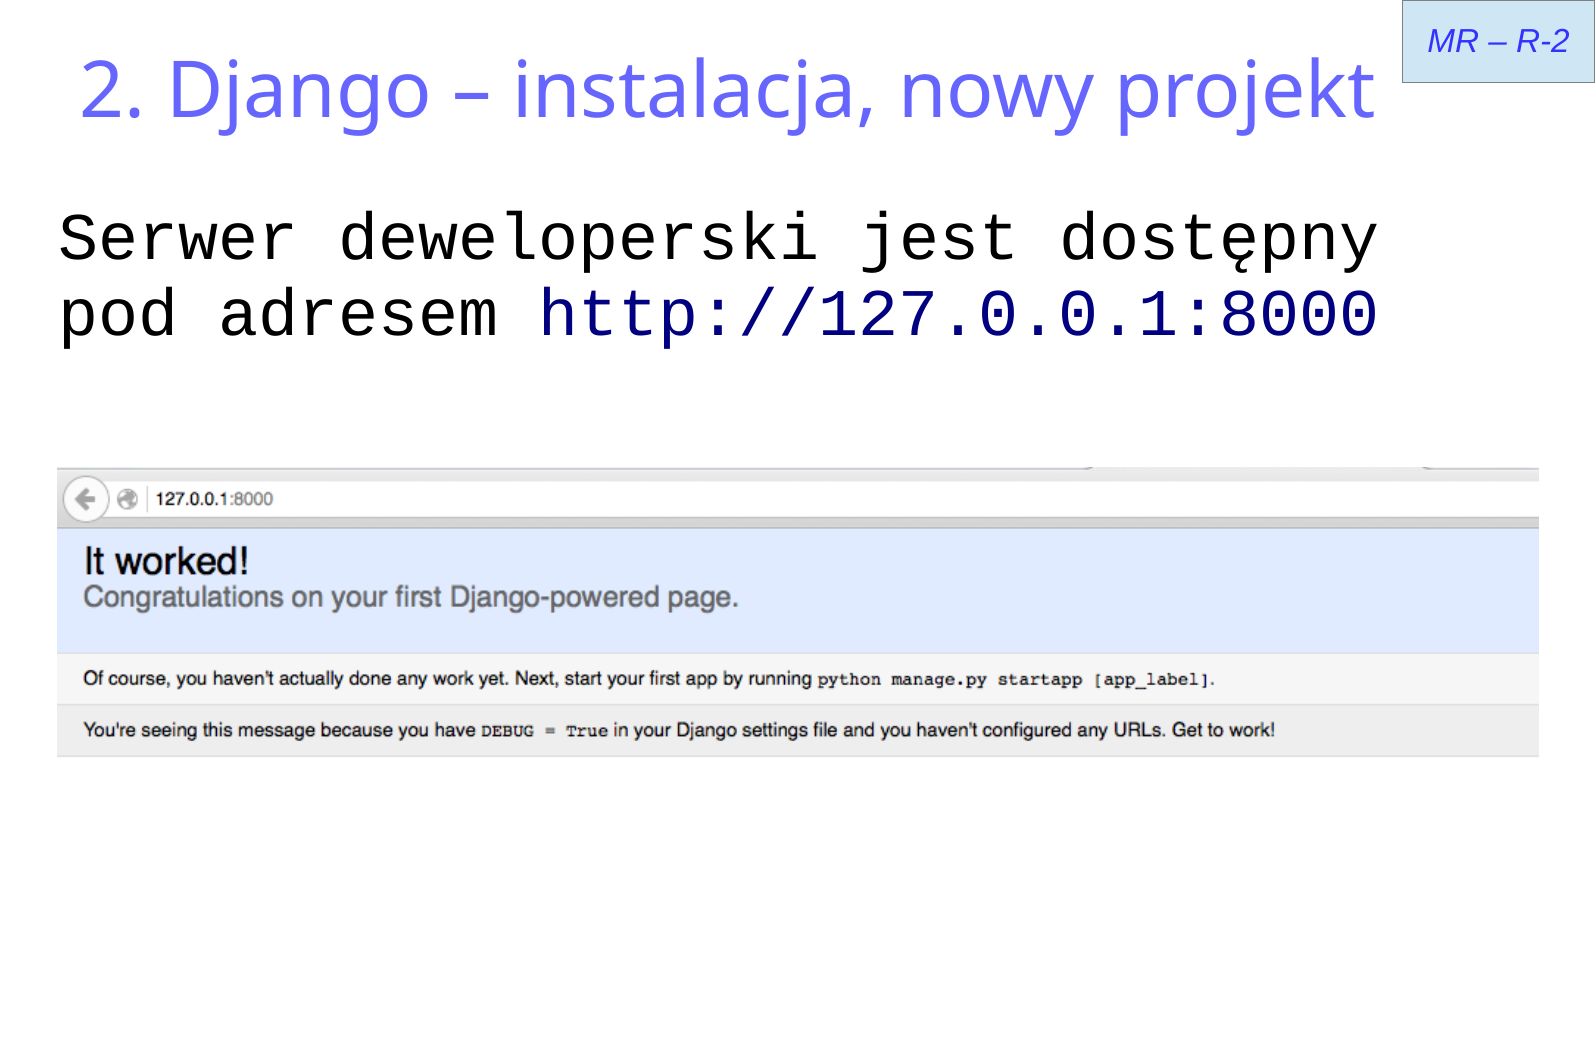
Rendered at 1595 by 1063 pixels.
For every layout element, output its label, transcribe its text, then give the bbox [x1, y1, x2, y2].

title 2. Django – instalacja, nowy projekt [79, 7, 1515, 255]
text_box MR – R-2 [1402, 0, 1595, 83]
text_box Serwer deweloperski jest dostępny pod adresem http://127.0.0.1:8000 [58, 204, 1494, 467]
picture [57, 467, 1539, 990]
